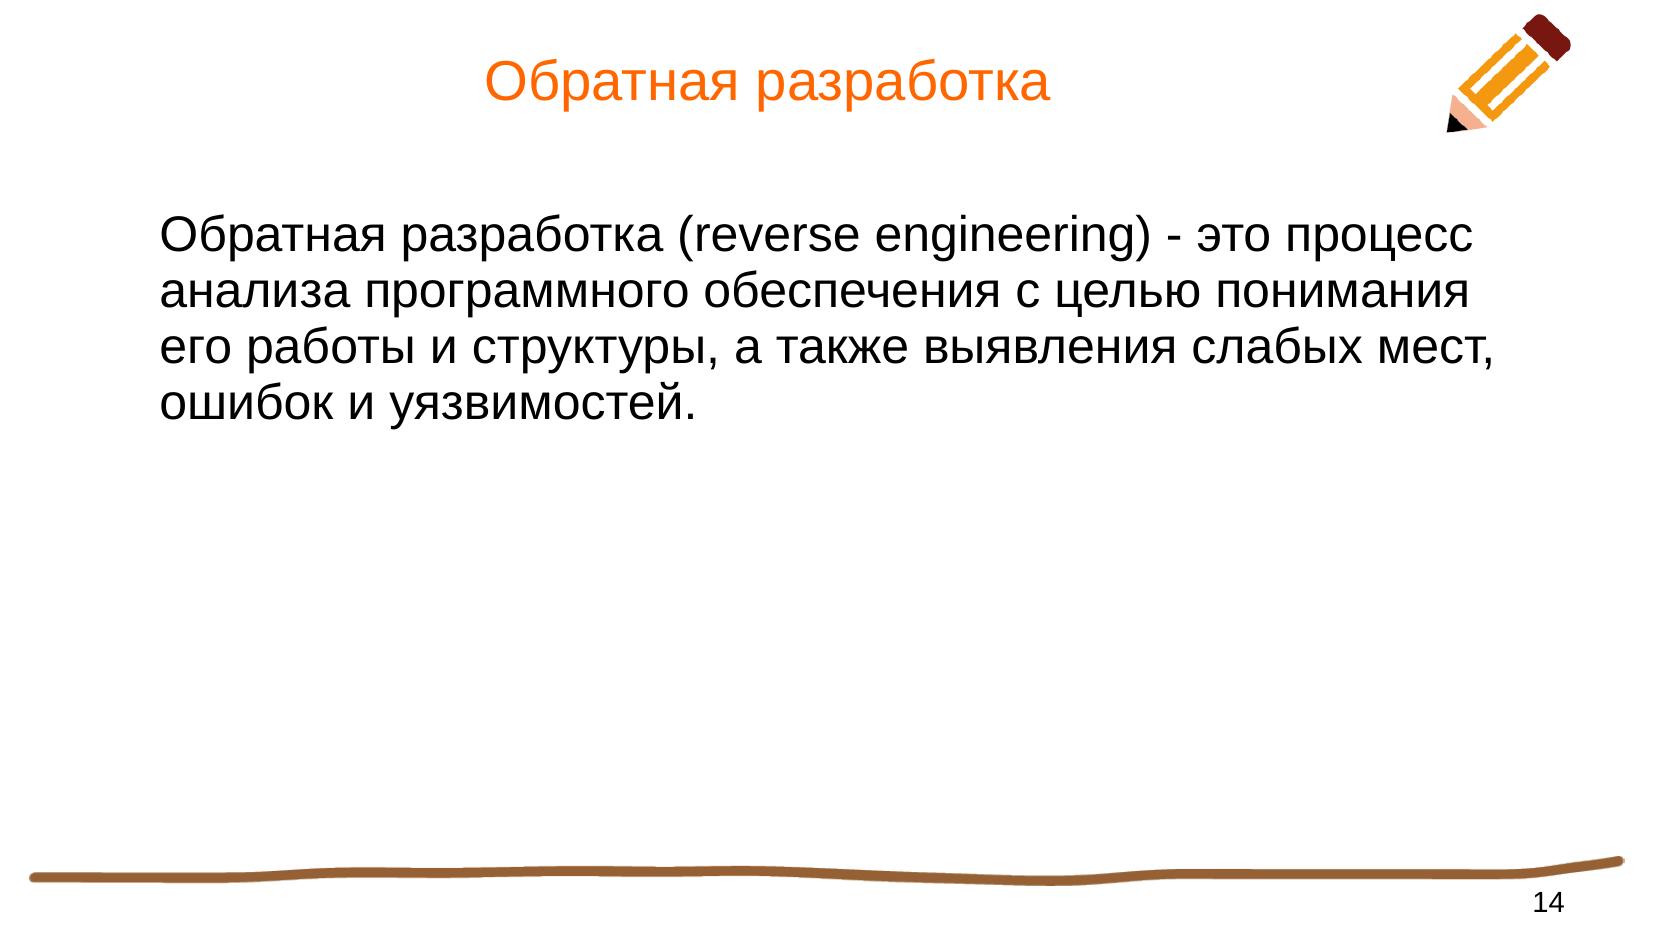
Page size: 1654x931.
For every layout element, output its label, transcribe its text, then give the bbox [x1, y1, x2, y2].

picture [1446, 14, 1571, 133]
list Обратная разработка (reverse engineering) - это процесс анализа программного обеспечения с целью понимания его работы и структуры, а также выявления слабых мест, ошибок и уязвимостей. [88, 206, 1506, 857]
picture [29, 856, 1625, 886]
title Обратная разработка [88, 29, 1447, 133]
